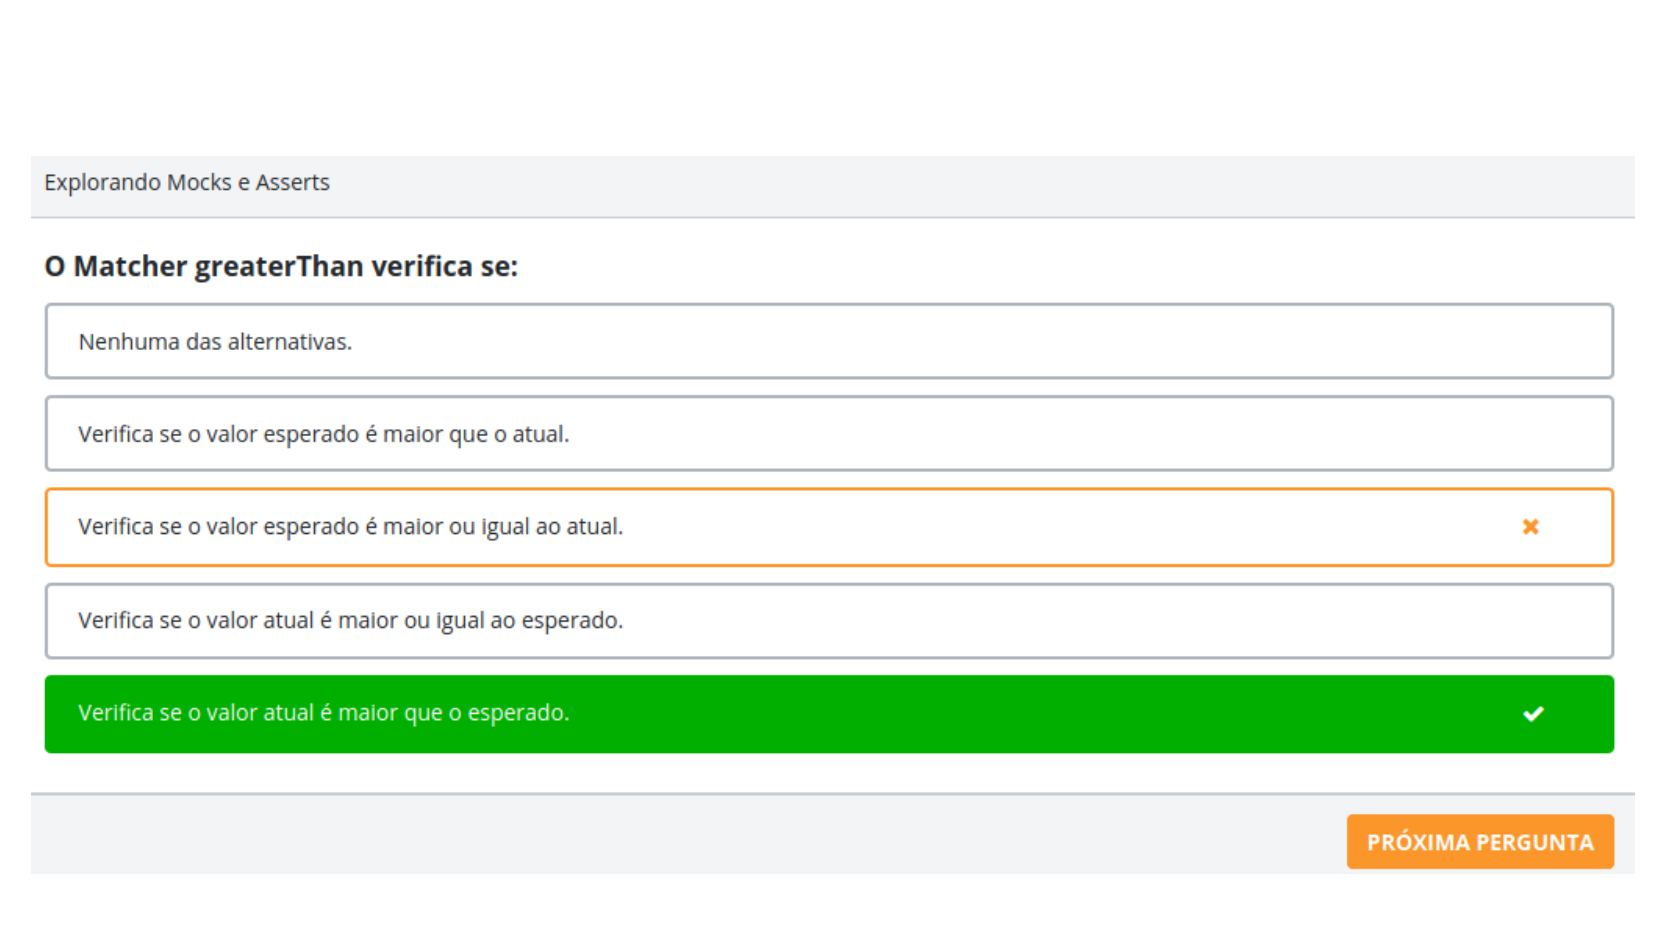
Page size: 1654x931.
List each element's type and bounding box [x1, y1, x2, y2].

picture [31, 156, 1635, 875]
